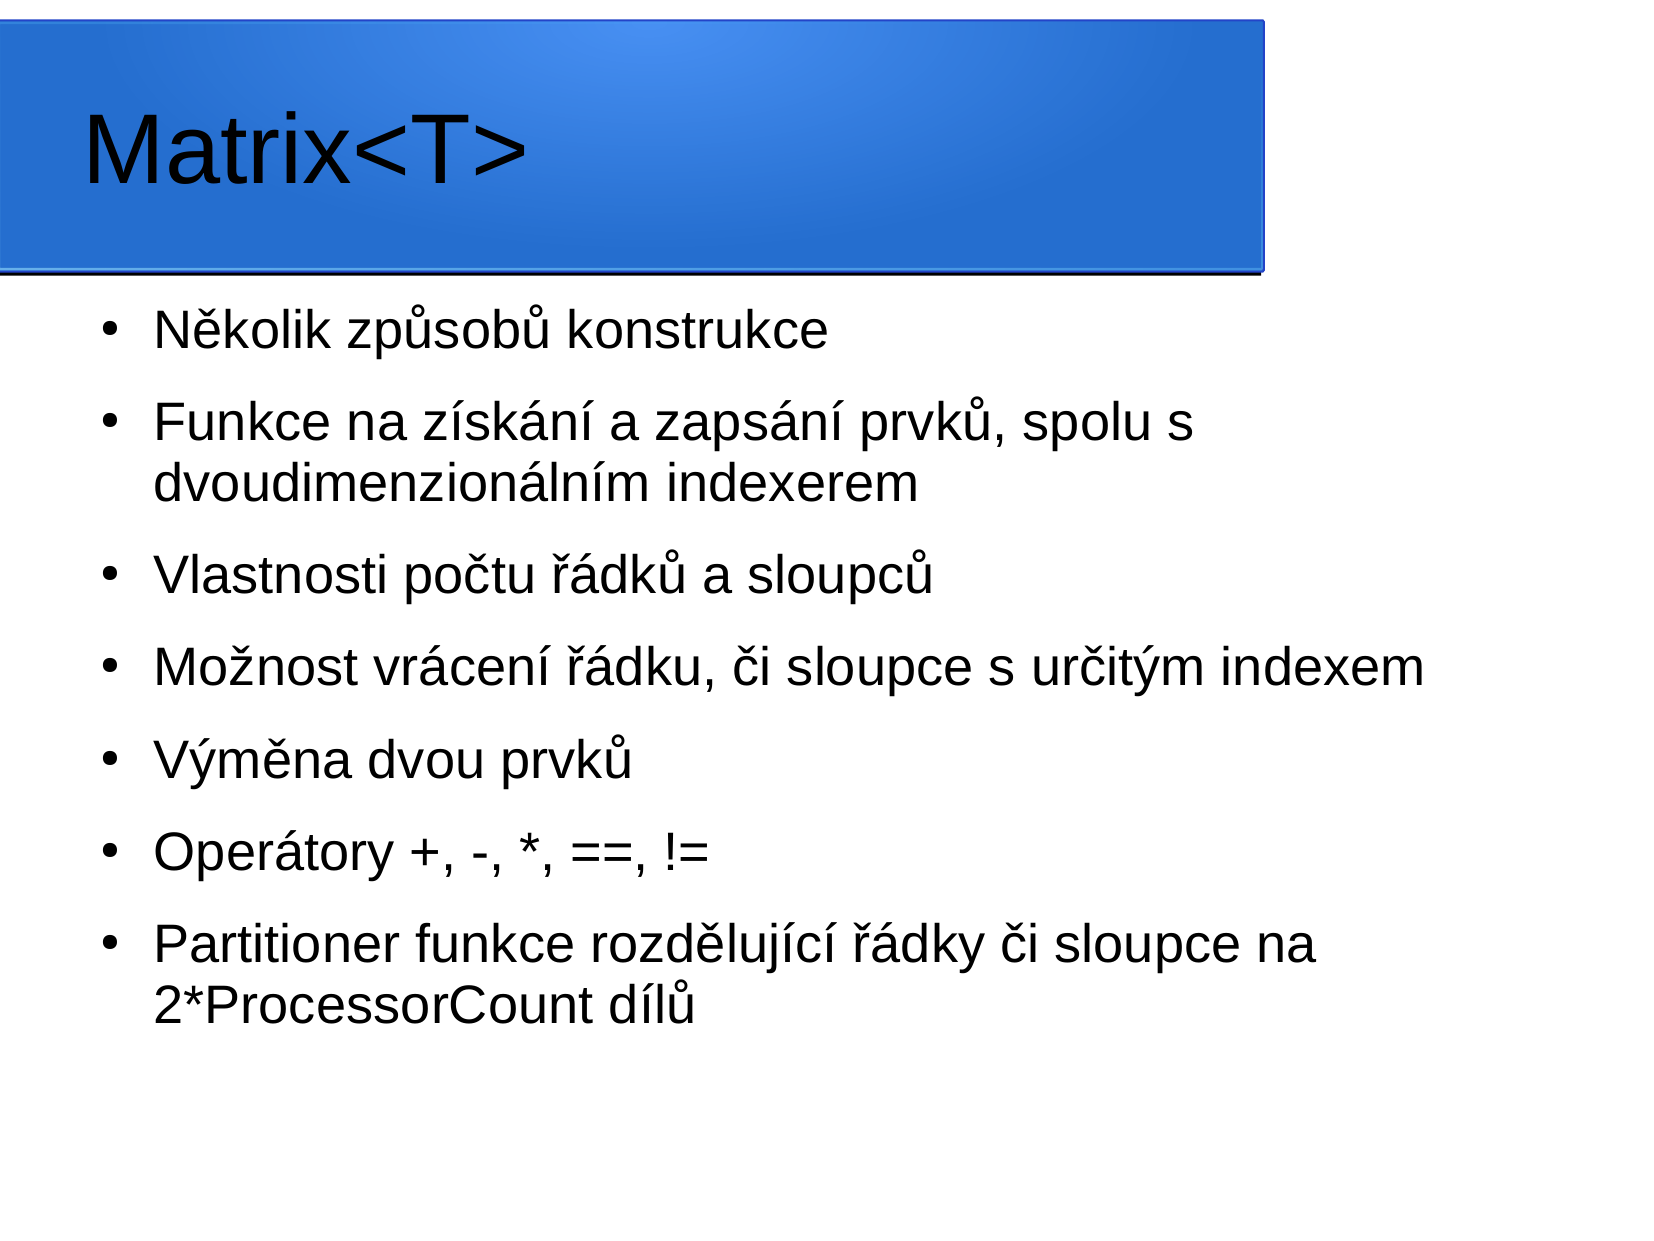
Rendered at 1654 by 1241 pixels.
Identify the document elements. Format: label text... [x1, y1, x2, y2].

title Matrix<T> [82, 47, 1235, 252]
list Několik způsobů konstrukce Funkce na získání a zapsání prvků, spolu s dvoudimenzionálním indexerem Vlastnosti počtu řádků a sloupců Možnost vrácení řádku, či sloupce s určitým indexem Výměna dvou prvků Operátory +, -, *, ==, != Partitioner funkce rozdělující řádky či sloupce na 2*ProcessorCount dílů [82, 299, 1571, 1182]
